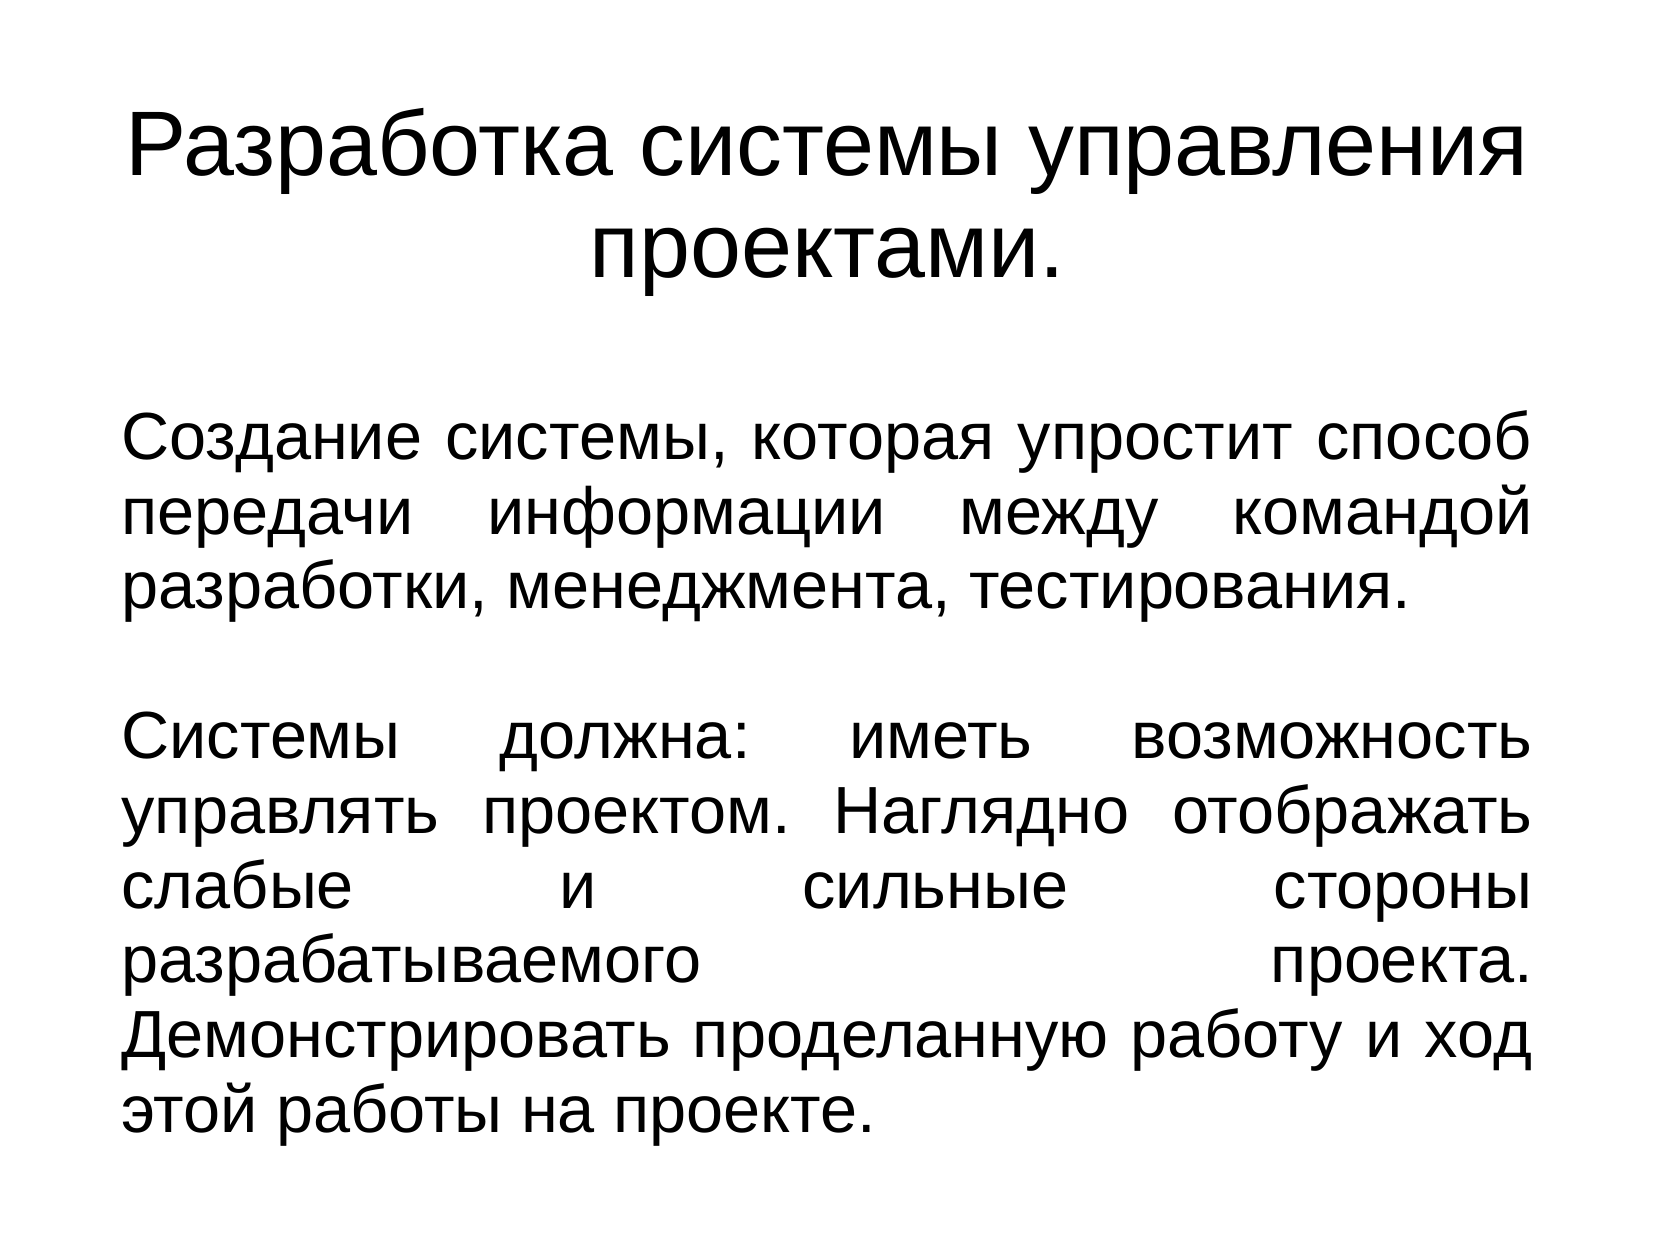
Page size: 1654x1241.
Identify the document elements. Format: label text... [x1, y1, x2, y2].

title Разработка системы управления проектами. [121, 91, 1534, 299]
subtitle Создание системы, которая упростит способ передачи информации между командой разработки, менеджмента, тестирования. Системы должна: иметь возможность управлять проектом. Наглядно отображать слабые и сильные стороны разрабатываемого проекта. Демонстрировать проделанную работу и ход этой работы на проекте. [121, 325, 1534, 1146]
